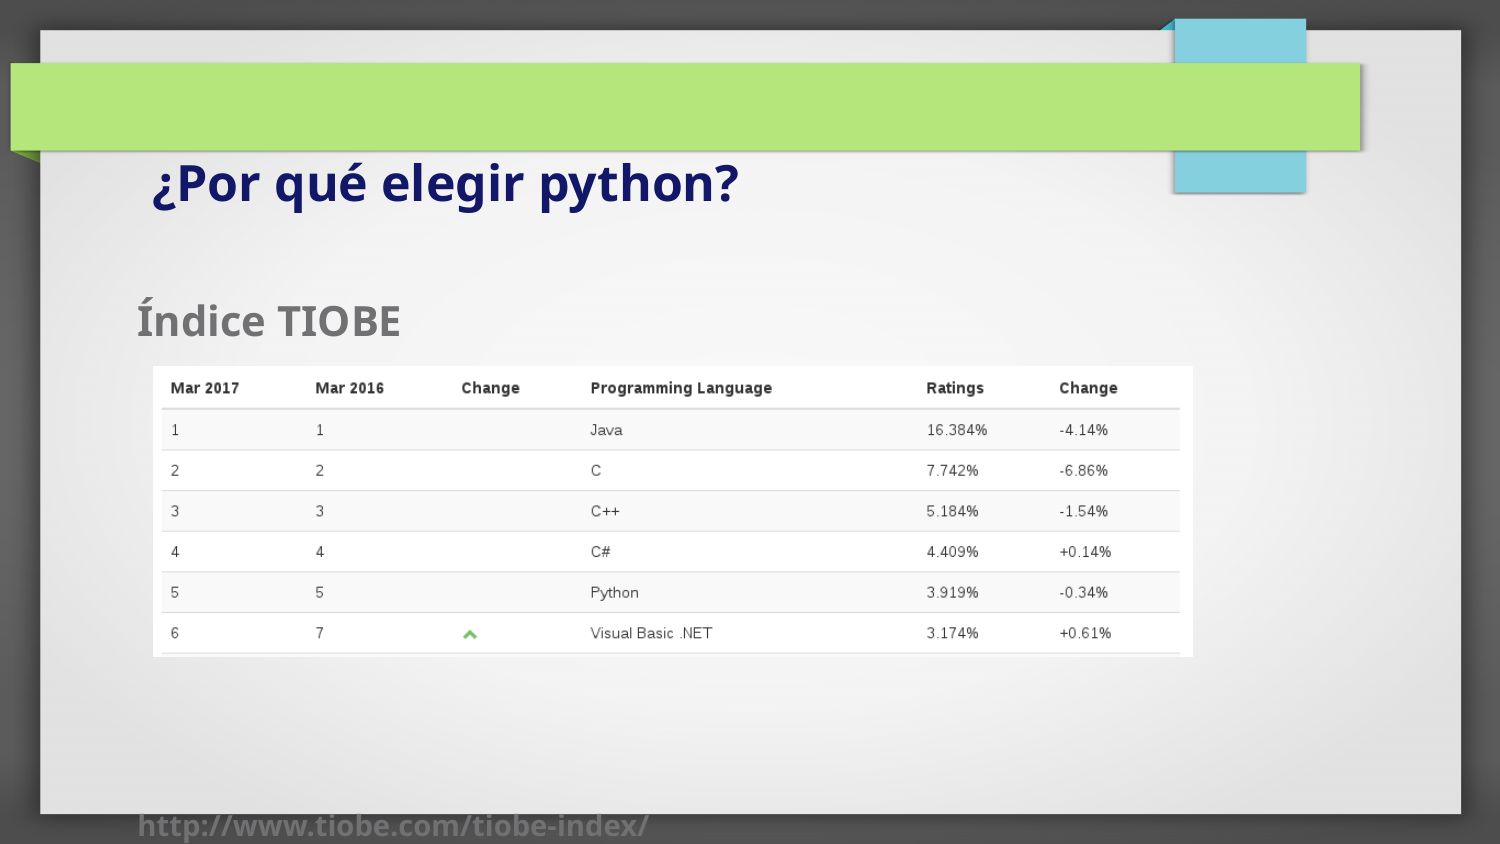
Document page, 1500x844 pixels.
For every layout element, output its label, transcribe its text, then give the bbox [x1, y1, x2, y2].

title ¿Por qué elegir python? [137, 146, 1011, 227]
list Índice TIOBE http://www.tiobe.com/tiobe-index/ [137, 235, 1011, 755]
picture [0, 0, 1500, 844]
